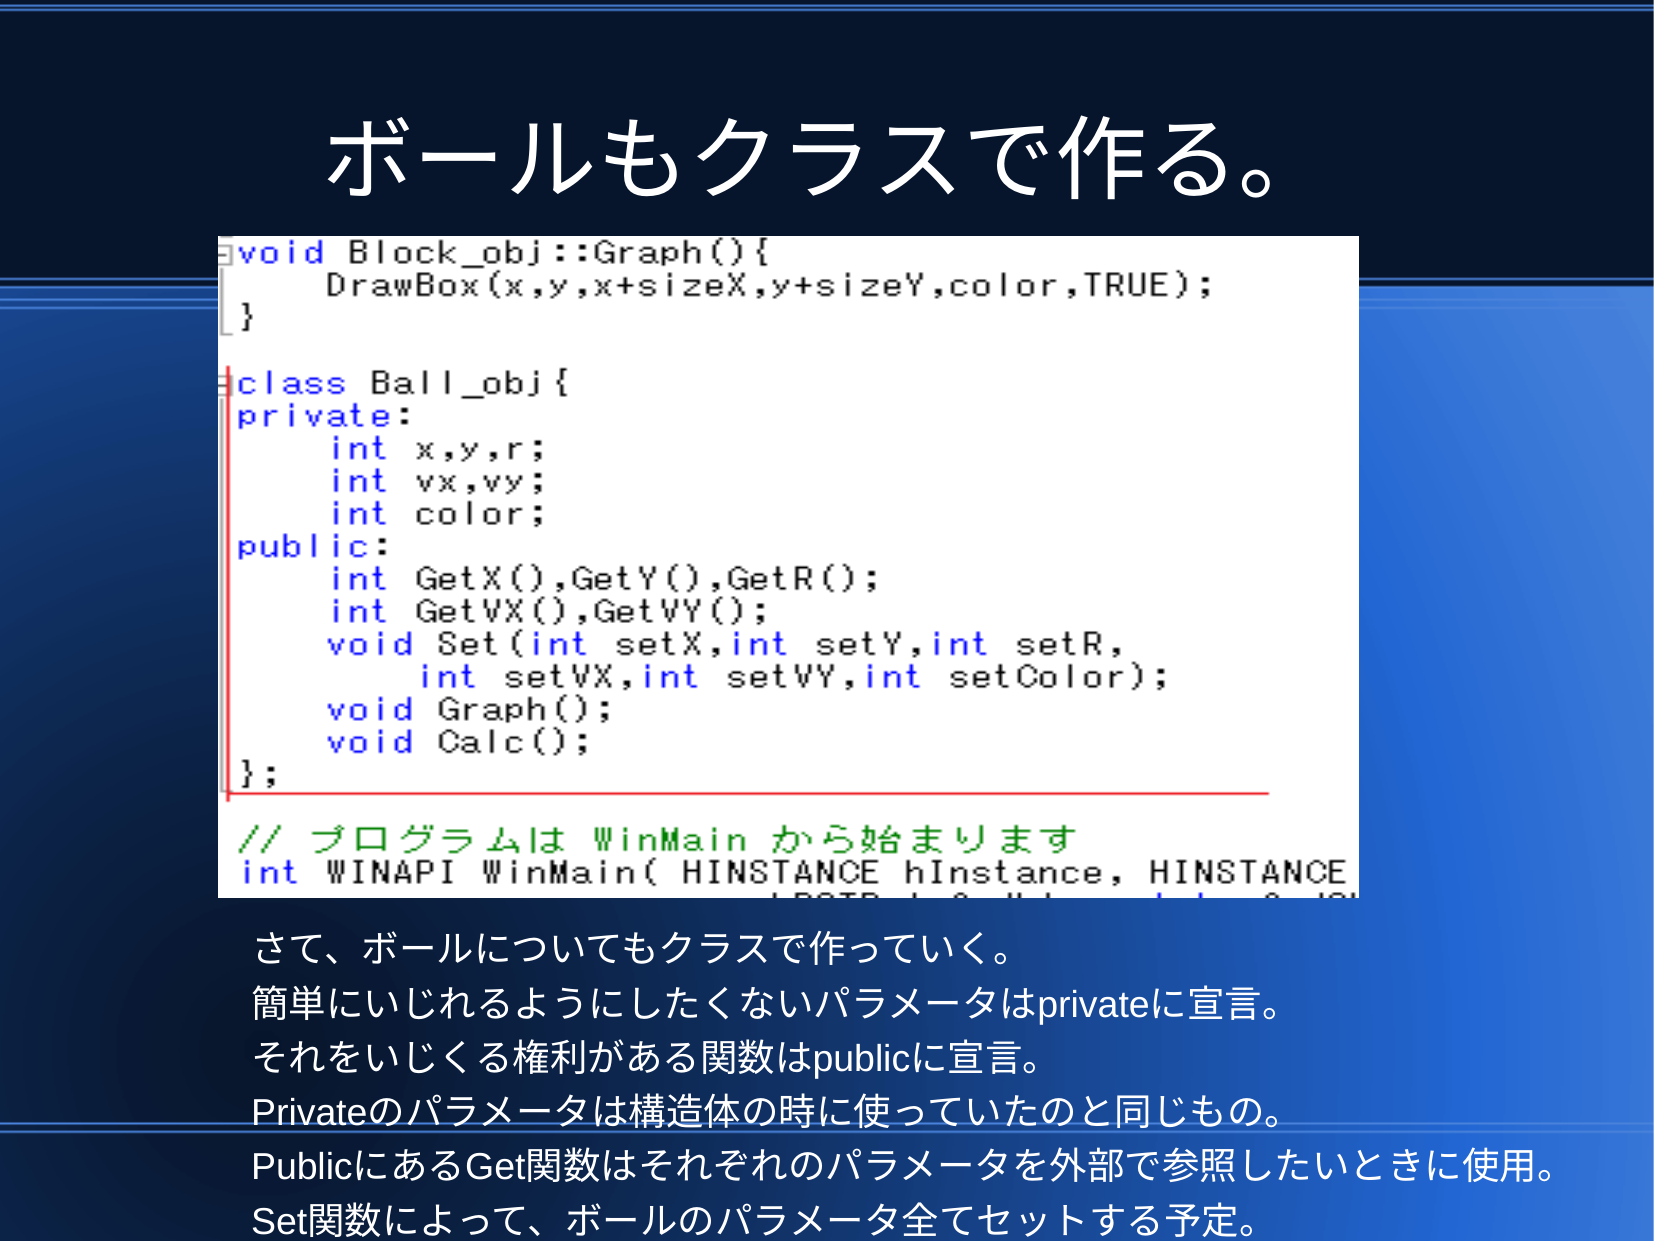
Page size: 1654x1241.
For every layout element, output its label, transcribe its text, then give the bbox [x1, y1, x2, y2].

text_box さて、ボールについてもクラスで作っていく。 簡単にいじれるようにしたくないパラメータはprivateに宣言。 それをいじくる権利がある関数はpublicに宣言。 Privateのパラメータは構造体の時に使っていたのと同じもの。 PublicにあるGet関数はそれぞれのパラメータを外部で参照したいときに使用。 Set関数によって、ボールのパラメータ全てセットする予定。 Graphでボールを描画,Calc関数でボールを動かす予定である。 [236, 911, 1497, 1217]
title ボールもクラスで作る。 [82, 49, 1571, 257]
picture [0, 0, 1654, 1241]
